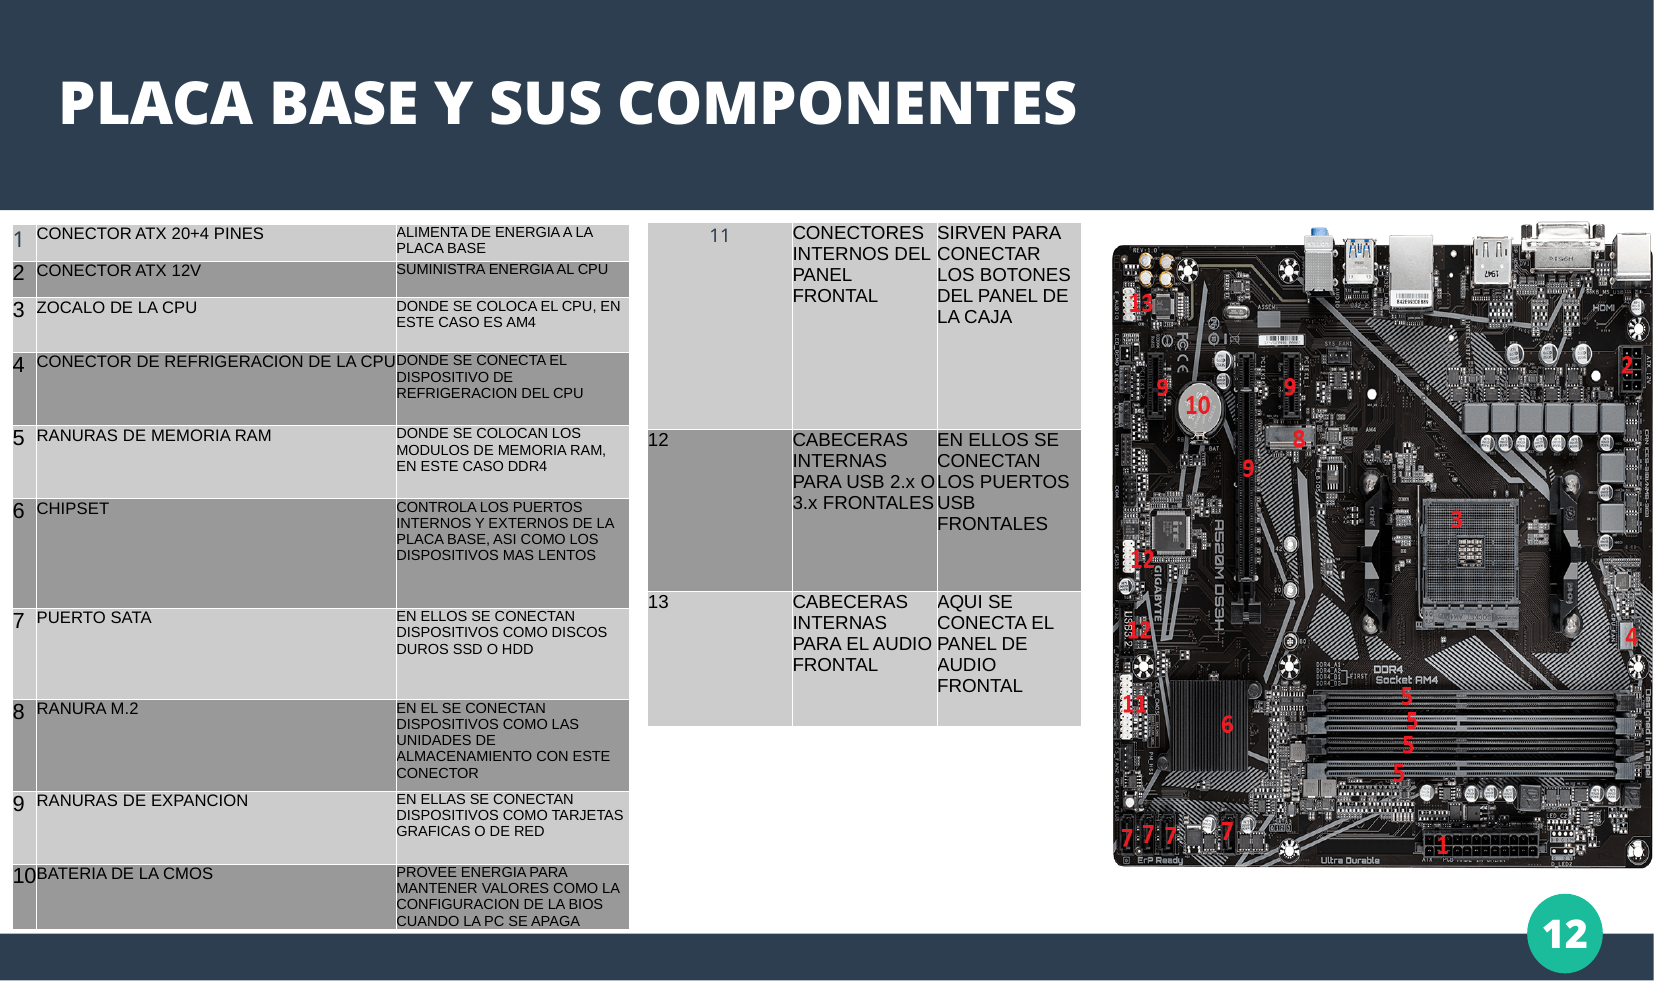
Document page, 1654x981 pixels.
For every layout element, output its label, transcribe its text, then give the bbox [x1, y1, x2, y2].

table_cell SUMINISTRA ENERGIA AL CPU [397, 262, 629, 297]
table_cell CABECERAS INTERNAS PARA USB 2.x O 3.x FRONTALES [793, 430, 937, 591]
table_header CONECTORES INTERNOS DEL PANEL FRONTAL [793, 223, 937, 429]
table_cell 3 [13, 303, 21, 316]
table_cell AQUI SE CONECTA EL PANEL DE AUDIO FRONTAL [938, 592, 1081, 726]
table_cell 5 [13, 426, 36, 498]
table_cell RANURAS DE EXPANCION [37, 792, 396, 864]
table_header ALIMENTA DE ENERGIA A LA PLACA BASE [397, 225, 629, 261]
table_cell CONECTOR DE REFRIGERACION DE LA CPU [37, 353, 396, 425]
table_cell 9 [13, 792, 36, 864]
table_cell RANURA M.2 [37, 700, 396, 791]
table_cell BATERIA DE LA CMOS [37, 865, 396, 929]
table_cell 4 [13, 353, 36, 425]
table_cell 9 [13, 803, 21, 810]
table_cell 7 [13, 609, 36, 699]
title PLACA BASE Y SUS COMPONENTES [59, 38, 1595, 164]
table_cell 4 [15, 359, 20, 367]
table_cell ZOCALO DE LA CPU [37, 298, 396, 352]
table_cell DONDE SE CONECTA EL DISPOSITIVO DE REFRIGERACION DEL CPU [397, 353, 629, 425]
table_cell EN ELLOS SE CONECTAN DISPOSITIVOS COMO DISCOS DUROS SSD O HDD [397, 609, 629, 699]
table_header 1 [13, 225, 36, 261]
table_cell 10 [13, 865, 36, 929]
table_cell DONDE SE COLOCAN LOS MODULOS DE MEMORIA RAM, EN ESTE CASO DDR4 [397, 426, 629, 498]
table_cell RANURAS DE MEMORIA RAM [37, 426, 396, 498]
table_cell 13 [648, 592, 792, 726]
table_cell 3 [13, 298, 36, 352]
table_cell CONECTOR ATX 12V [37, 262, 396, 297]
table_header SIRVEN PARA CONECTAR LOS BOTONES DEL PANEL DE LA CAJA [938, 223, 1081, 429]
table_header 11 [648, 223, 792, 429]
table_header CONECTOR ATX 20+4 PINES [37, 225, 396, 261]
table_cell EN ELLAS SE CONECTAN DISPOSITIVOS COMO TARJETAS GRAFICAS O DE RED [397, 792, 629, 864]
table_cell PUERTO SATA [37, 609, 396, 699]
table_cell CHIPSET [37, 499, 396, 608]
table_cell PROVEE ENERGIA PARA MANTENER VALORES COMO LA CONFIGURACION DE LA BIOS CUANDO LA PC SE APAGA [397, 865, 629, 929]
table_cell 12 [648, 430, 792, 591]
table_cell EN ELLOS SE CONECTAN LOS PUERTOS USB FRONTALES [938, 430, 1081, 591]
table_cell 8 [13, 700, 36, 791]
table_cell DONDE SE COLOCA EL CPU, EN ESTE CASO ES AM4 [397, 298, 629, 352]
table_cell 2 [13, 262, 36, 297]
table_cell 2 [13, 266, 21, 278]
table_cell CONTROLA LOS PUERTOS INTERNOS Y EXTERNOS DE LA PLACA BASE, ASI COMO LOS DISPOSITIVOS MAS LENTOS [397, 499, 629, 608]
table_cell CABECERAS INTERNAS PARA EL AUDIO FRONTAL [793, 592, 937, 726]
table_cell EN EL SE CONECTAN DISPOSITIVOS COMO LAS UNIDADES DE ALMACENAMIENTO CON ESTE CONECTOR [397, 700, 629, 791]
table_cell 6 [13, 499, 36, 608]
table_cell 5 [13, 437, 21, 444]
picture [1053, 217, 1654, 872]
table_cell 9 [15, 797, 21, 804]
